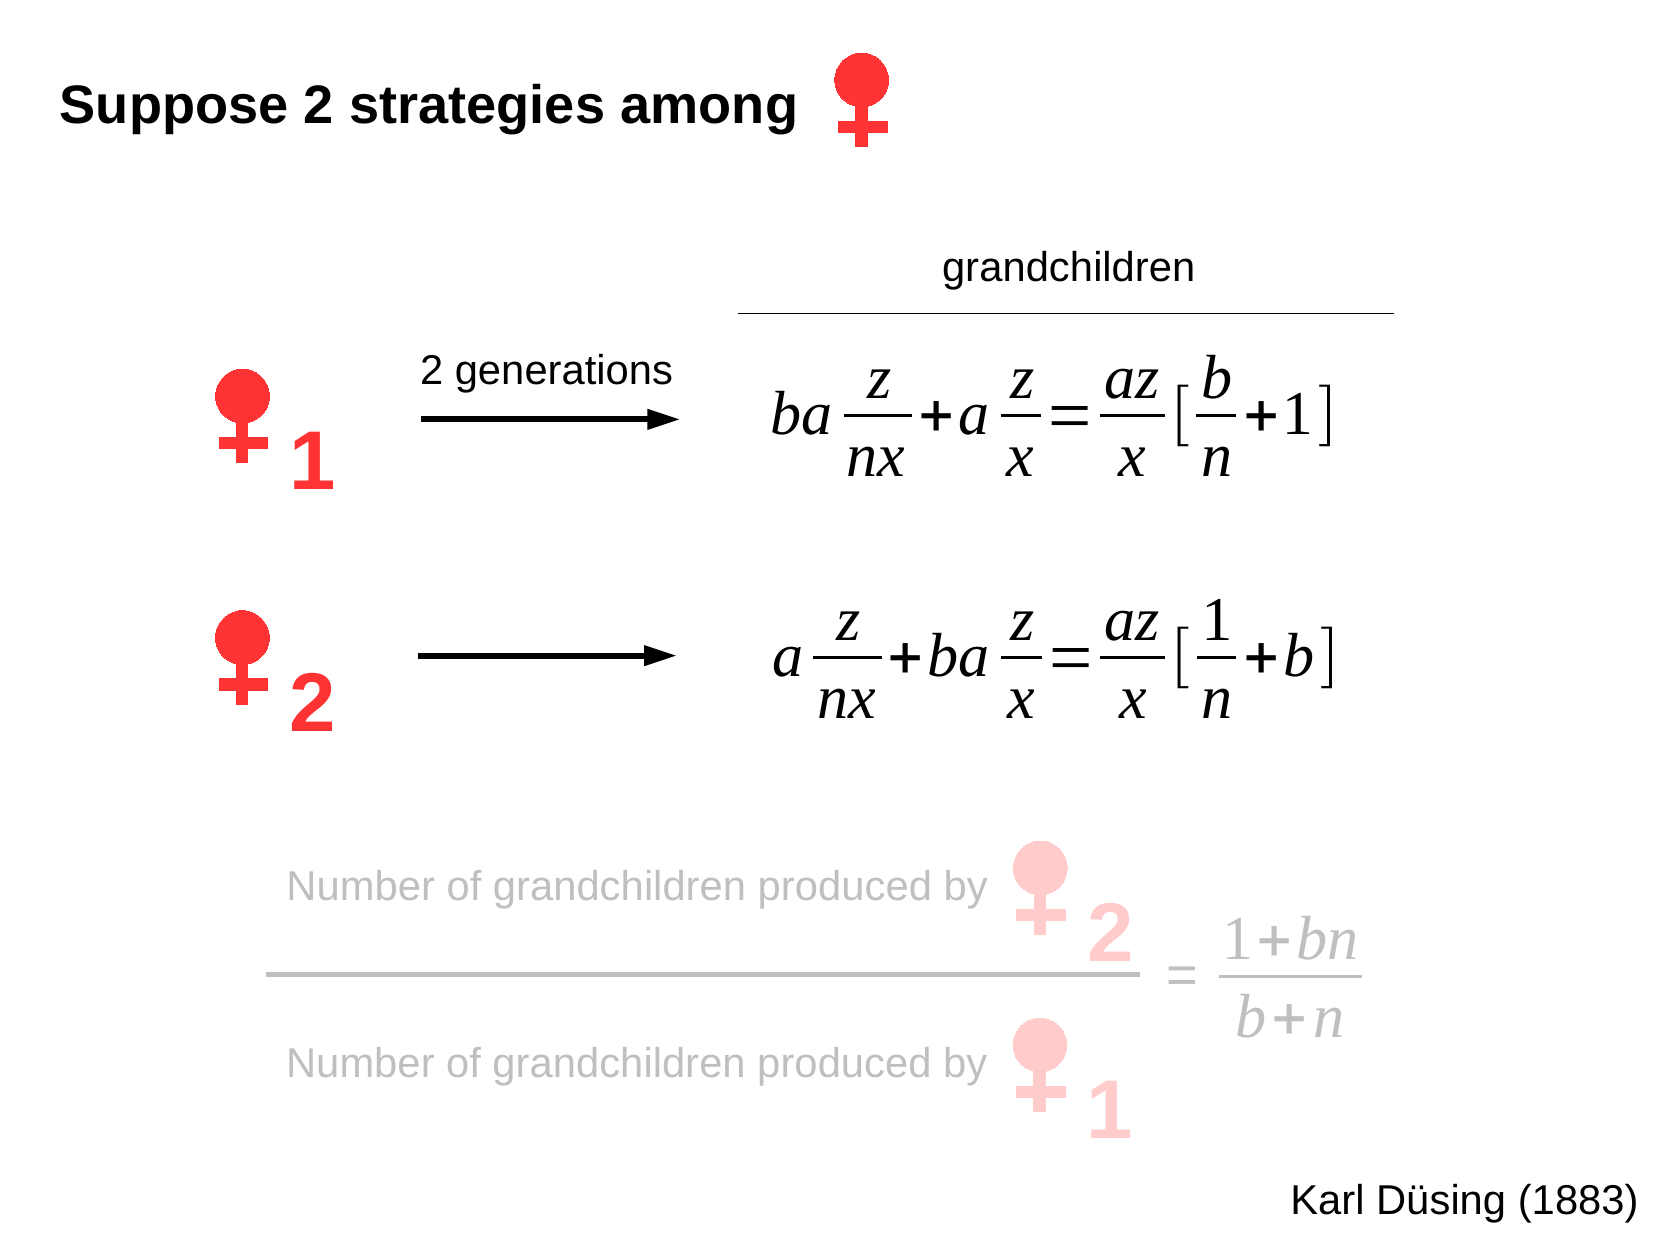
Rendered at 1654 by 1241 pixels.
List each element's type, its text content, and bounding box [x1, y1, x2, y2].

chart [764, 584, 1343, 732]
text_box Karl Düsing (1883) [1275, 1169, 1654, 1231]
text_box [215, 369, 270, 423]
text_box [215, 610, 270, 664]
text_box Suppose 2 strategies among [44, 67, 1300, 204]
text_box grandchildren [927, 236, 1211, 345]
text_box [834, 53, 889, 107]
text_box [224, 820, 1382, 1140]
text_box 2 generations [405, 339, 751, 449]
chart [764, 342, 1341, 490]
